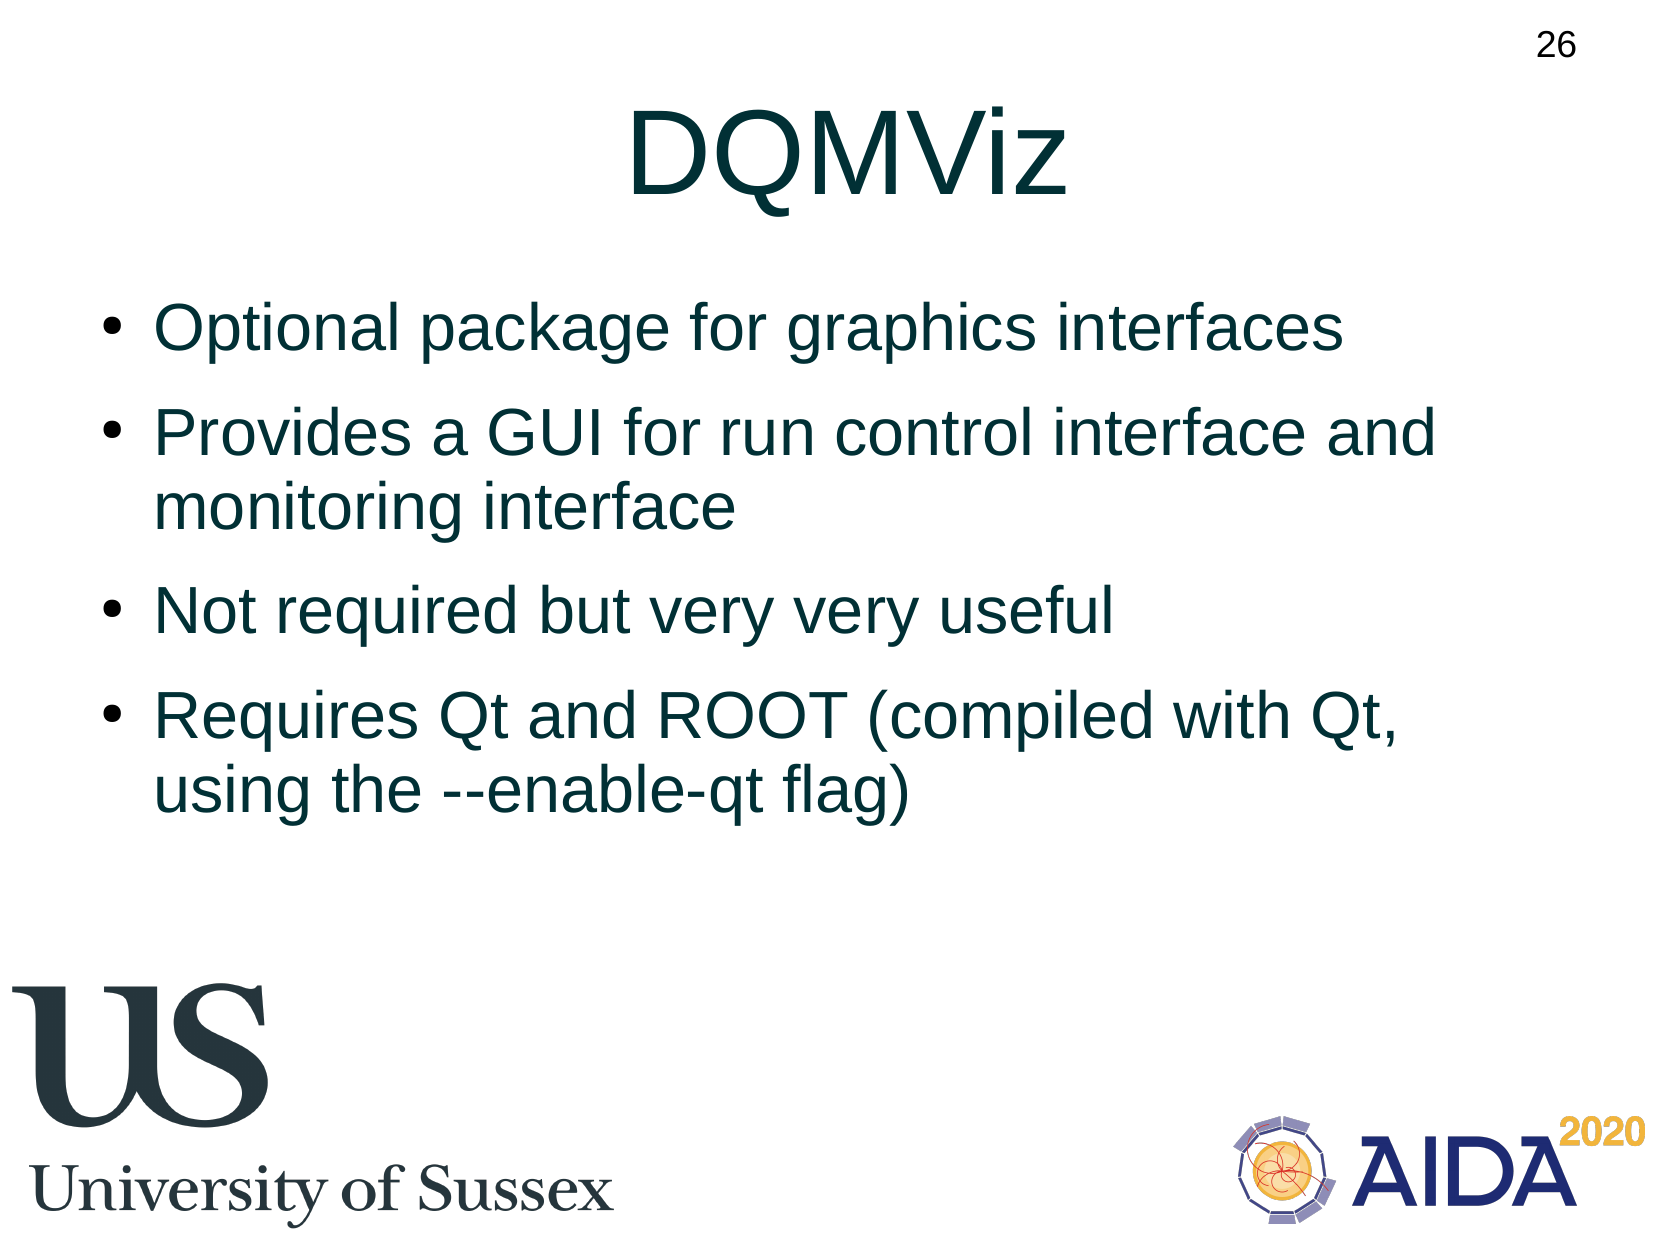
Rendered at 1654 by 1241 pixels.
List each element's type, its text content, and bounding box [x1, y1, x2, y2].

text_box <number> [1521, 16, 1654, 84]
picture [1233, 1116, 1645, 1224]
list Optional package for graphics interfaces Provides a GUI for run control interface and monitoring interface Not required but very very useful Requires Qt and ROOT (compiled with Qt, using the --enable-qt flag) [82, 290, 1571, 957]
title DQMViz [82, 49, 1571, 257]
picture [11, 982, 615, 1229]
